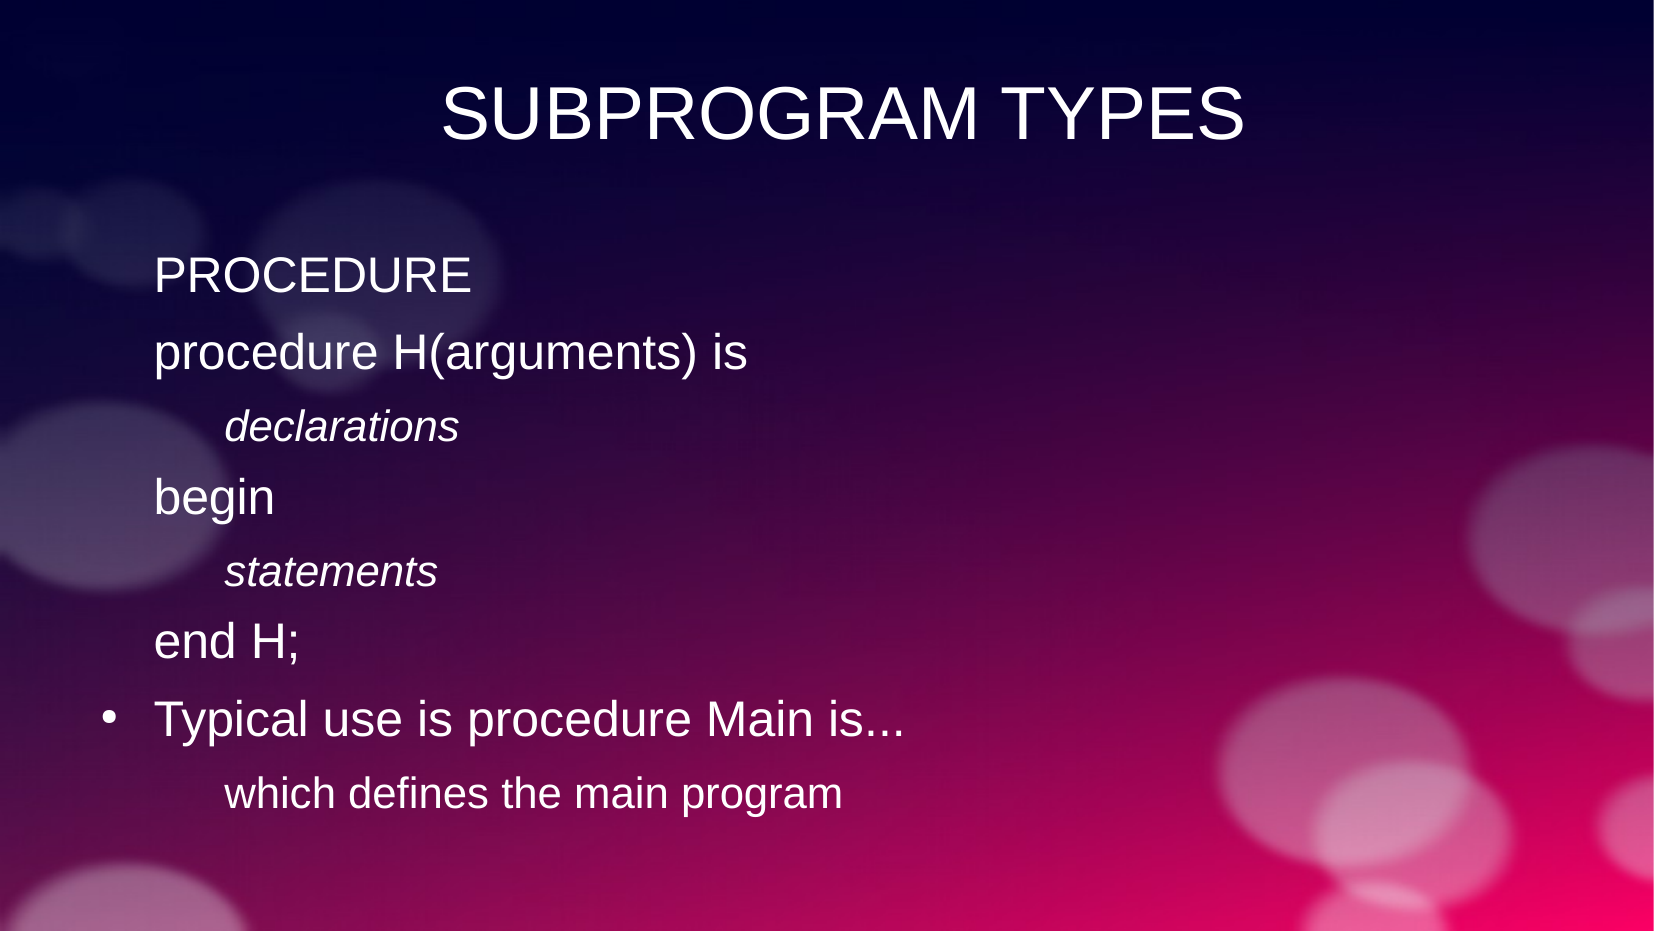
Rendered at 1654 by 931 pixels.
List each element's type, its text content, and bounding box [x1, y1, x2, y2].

title SUBPROGRAM TYPES [70, 35, 1559, 191]
list PROCEDURE procedure H(arguments) is declarations begin statements end H; Typical use is procedure Main is... which defines the main program [82, 246, 1571, 886]
picture [0, 0, 1654, 931]
